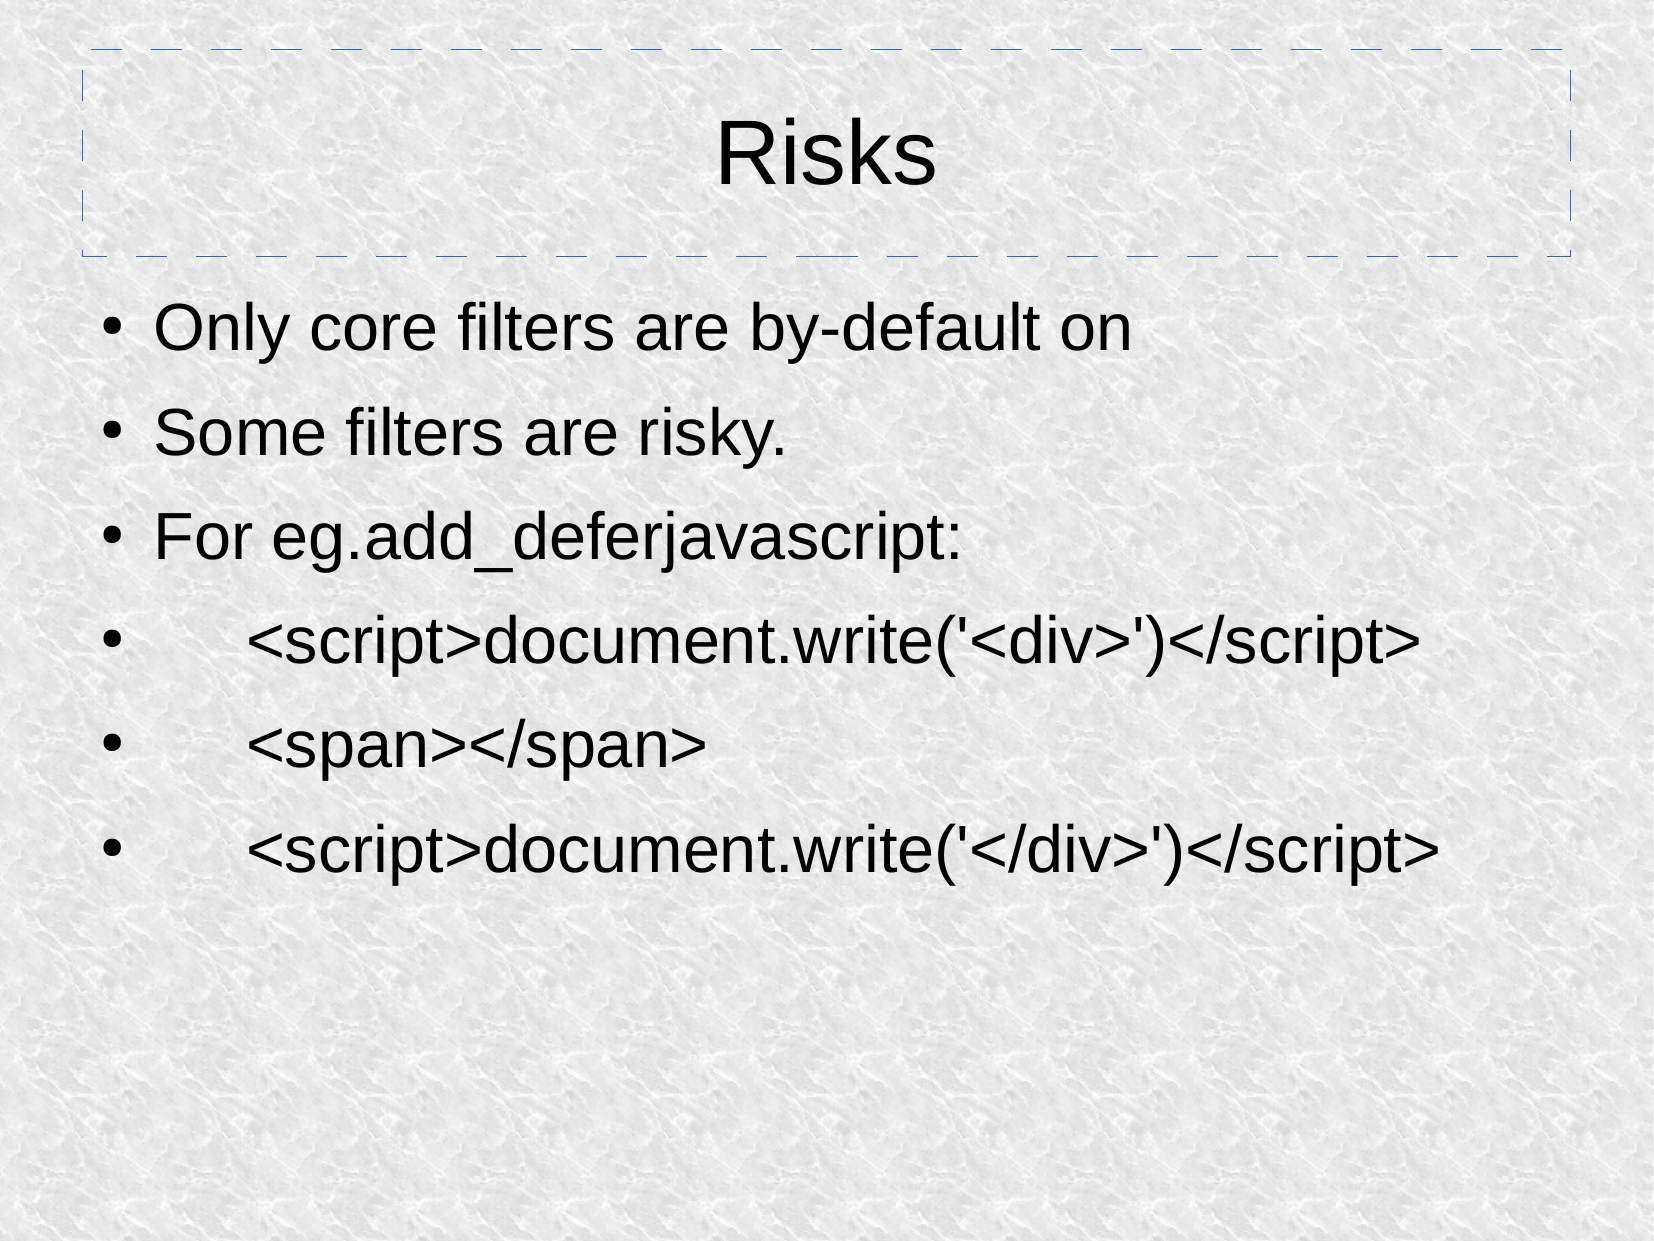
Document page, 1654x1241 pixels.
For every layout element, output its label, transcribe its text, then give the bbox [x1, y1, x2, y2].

list Only core filters are by-default on Some filters are risky. For eg.add_deferjavascript: <script>document.write('<div>')</script> <span></span> <script>document.write('</div>')</script> [82, 290, 1571, 1010]
picture [0, 0, 1654, 1241]
title Risks [82, 49, 1571, 257]
